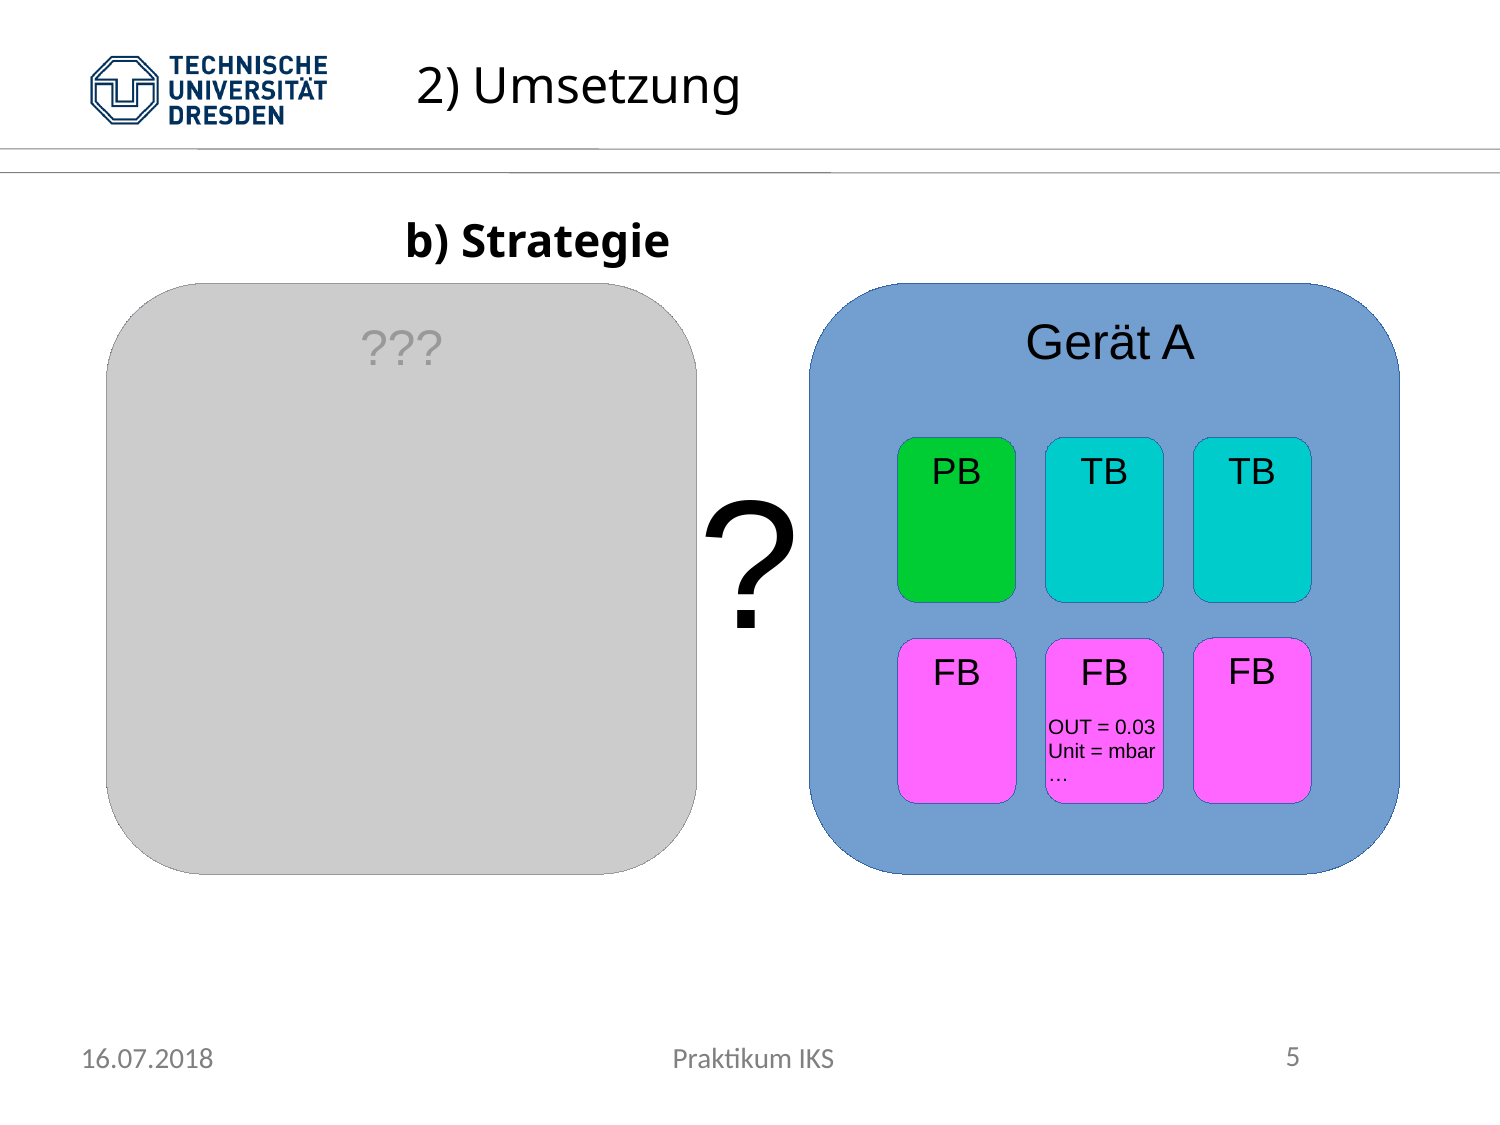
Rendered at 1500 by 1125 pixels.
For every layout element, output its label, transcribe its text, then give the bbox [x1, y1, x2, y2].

text_box ??? [106, 283, 697, 875]
text_box OUT = 0.03 Unit = mbar … [1033, 708, 1171, 817]
text_box PB [897, 437, 1016, 603]
text_box FB [1045, 638, 1164, 708]
text_box ??? [809, 283, 1400, 875]
text_box b) Strategie [389, 200, 728, 272]
picture [90, 54, 327, 125]
text_box FB [1193, 637, 1312, 804]
text_box ? ? ? [697, 454, 809, 675]
text_box Gerät A [897, 307, 1323, 378]
text_box FB [897, 638, 1017, 804]
text_box 2) Umsetzung [401, 42, 786, 119]
text_box TB [1045, 437, 1164, 603]
text_box TB [1193, 437, 1312, 603]
